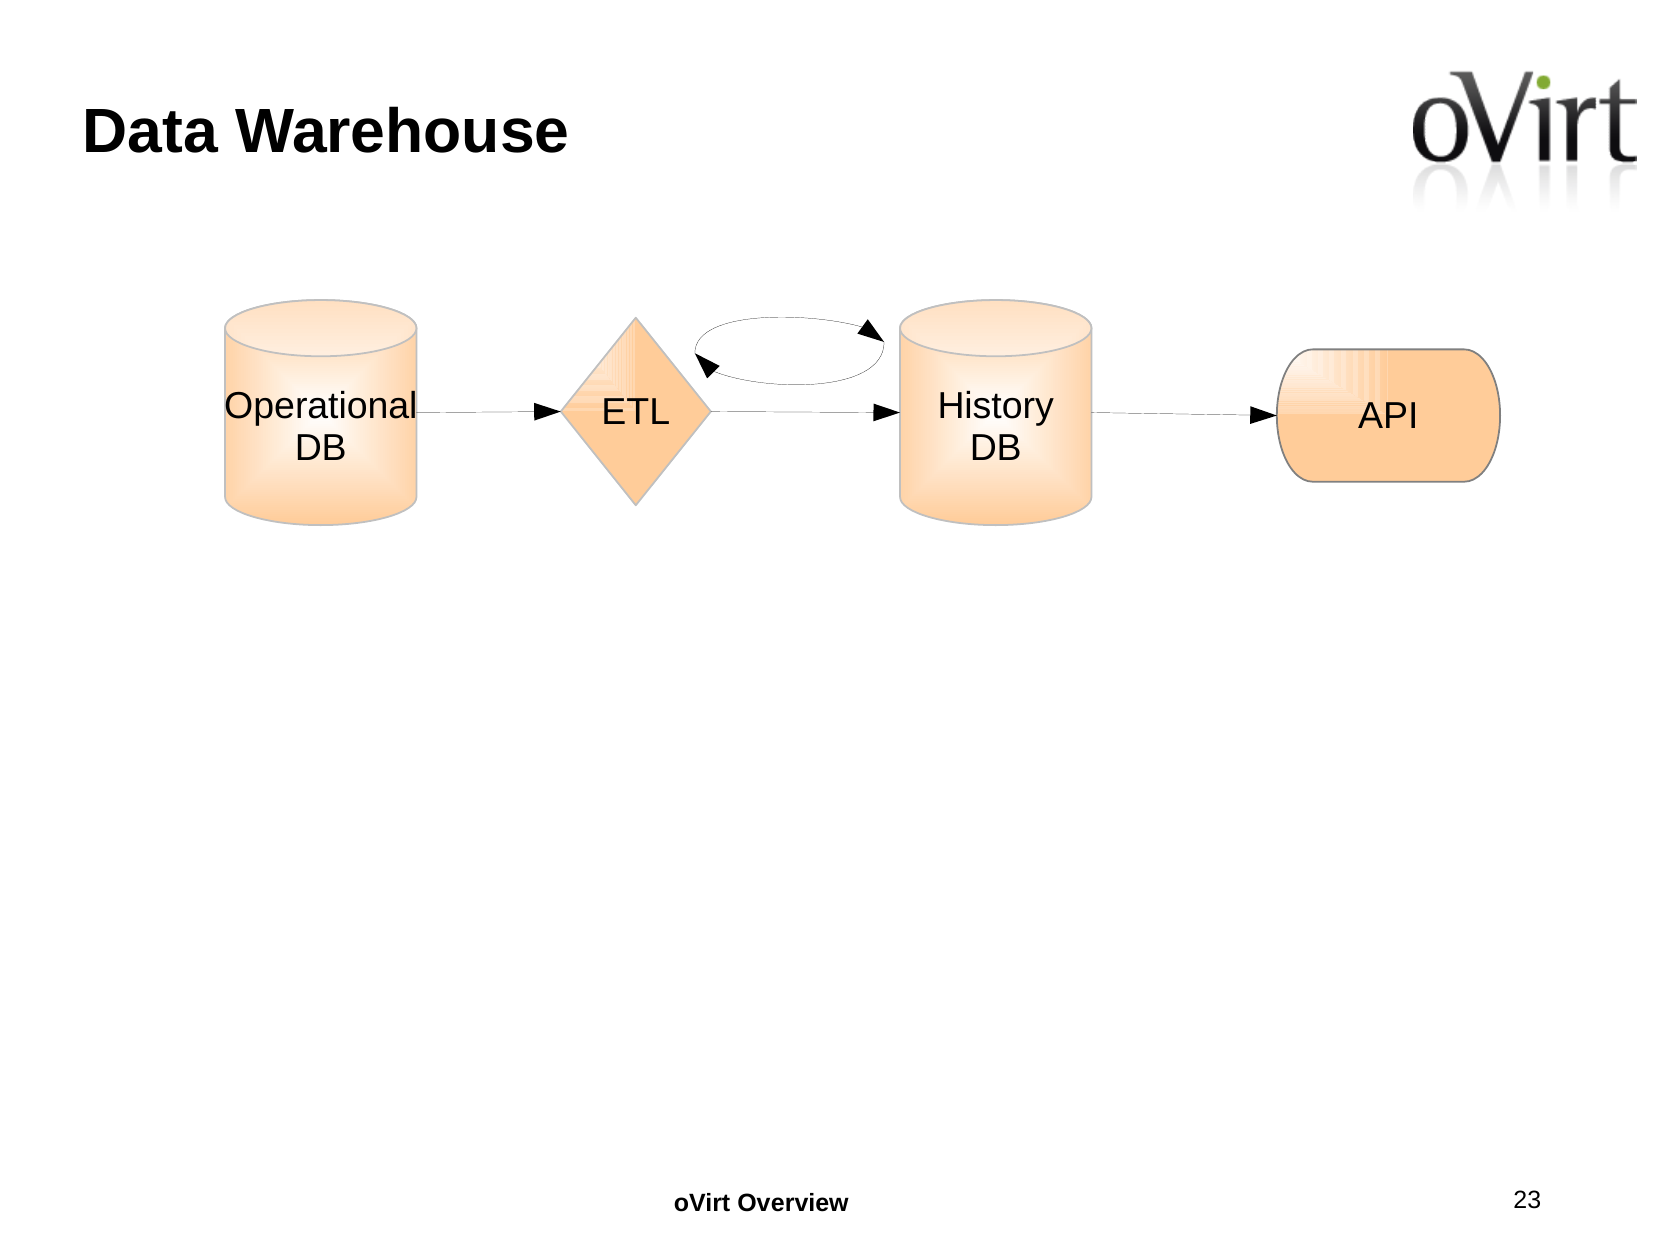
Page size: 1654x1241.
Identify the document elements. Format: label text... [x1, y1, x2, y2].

text_box API [1276, 349, 1501, 482]
text_box Operational DB [225, 331, 417, 526]
text_box History DB [900, 331, 1092, 526]
picture [1571, 63, 1637, 212]
title Data Warehouse [82, 37, 1571, 226]
text_box ETL [561, 317, 711, 506]
